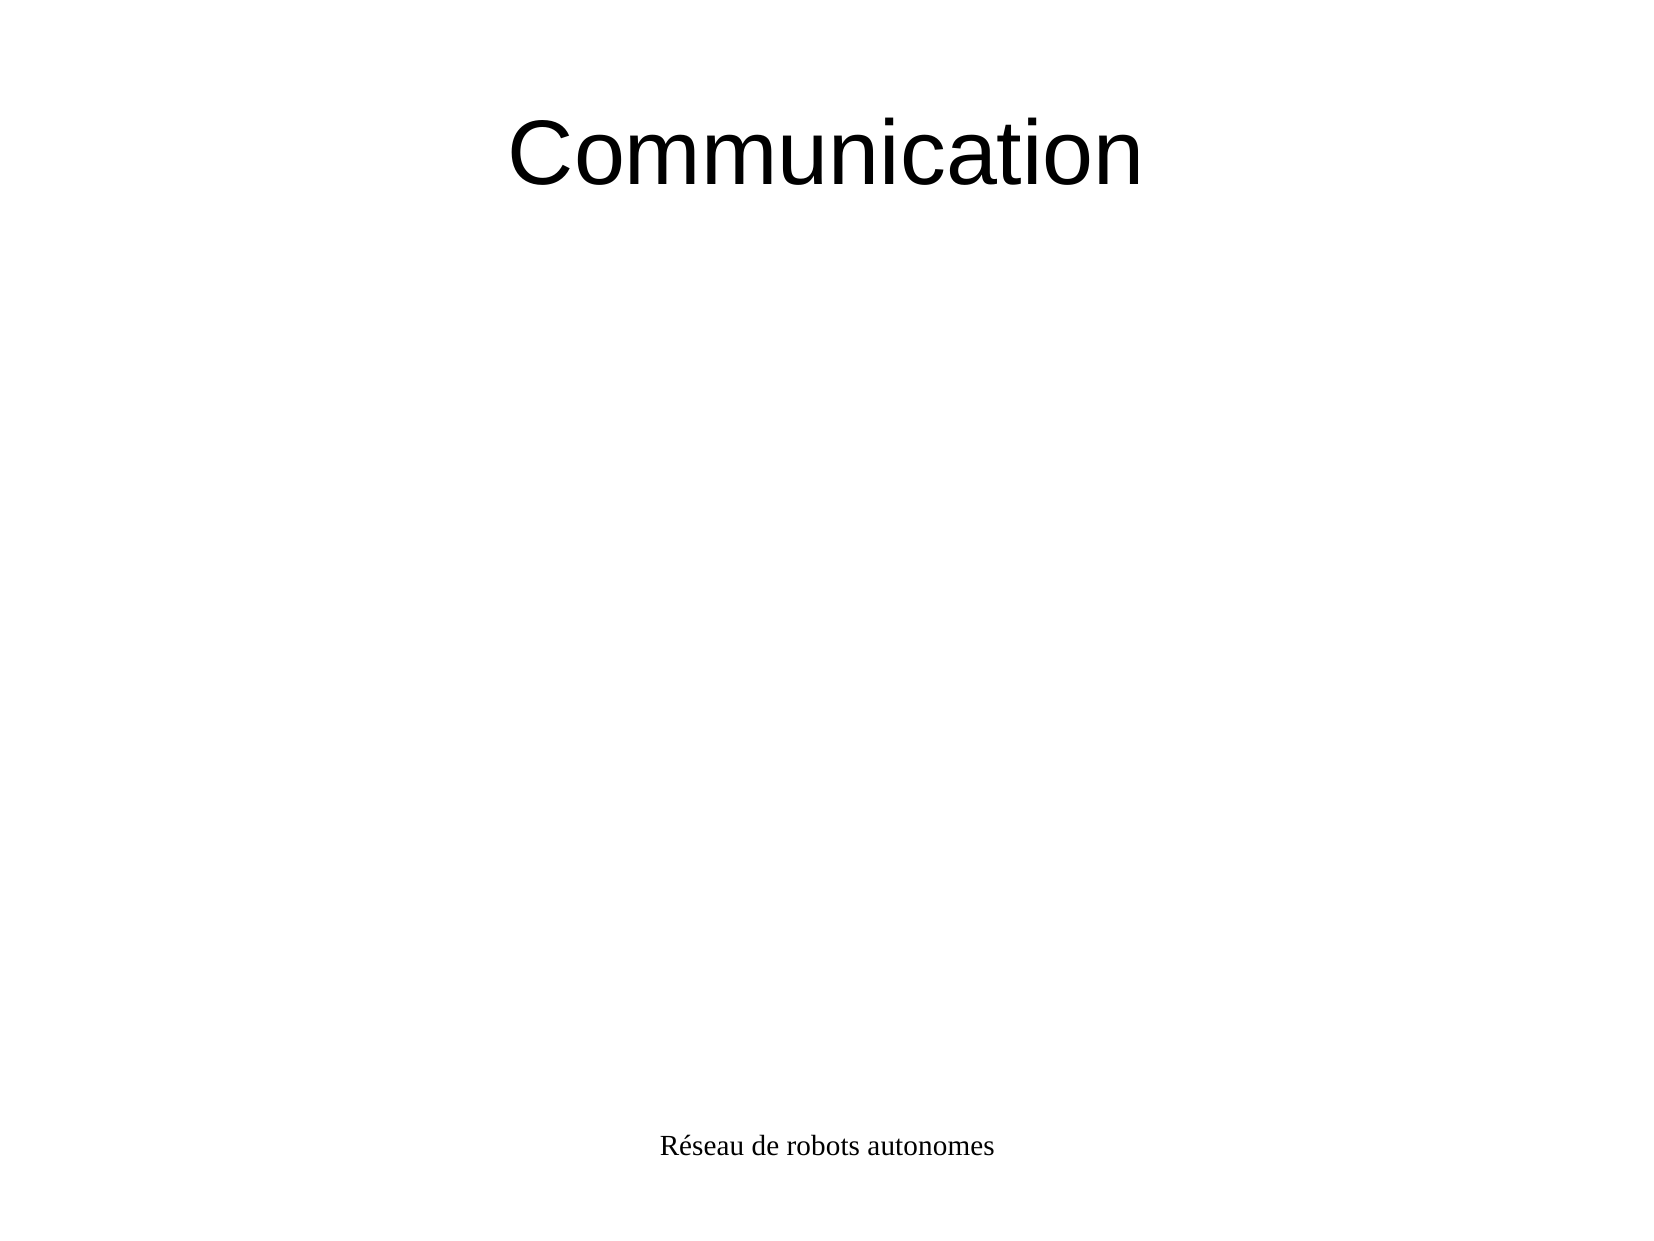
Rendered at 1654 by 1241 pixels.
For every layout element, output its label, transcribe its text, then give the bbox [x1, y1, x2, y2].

title Communication [82, 49, 1571, 257]
